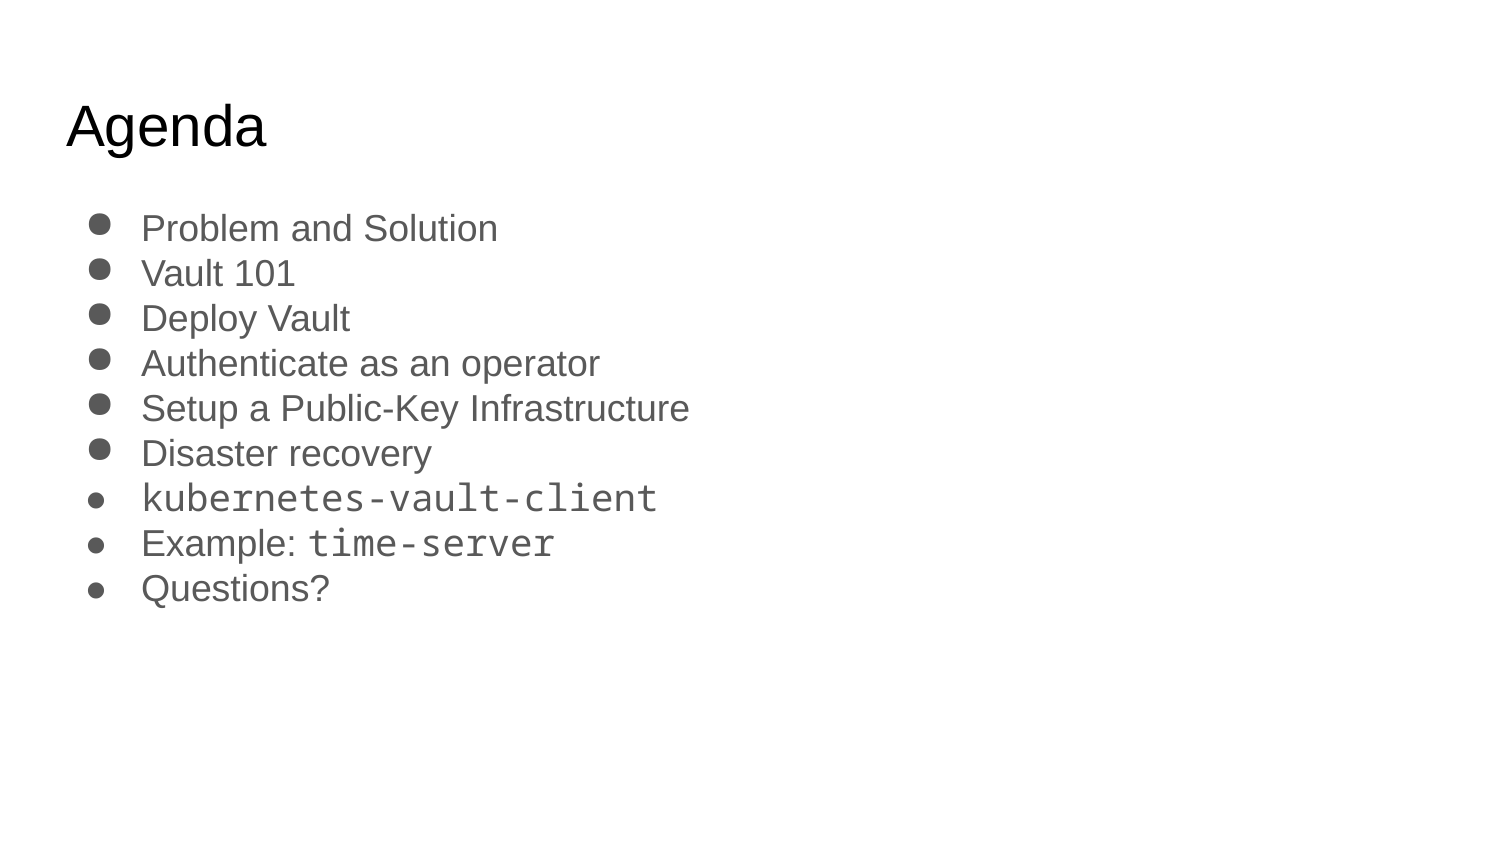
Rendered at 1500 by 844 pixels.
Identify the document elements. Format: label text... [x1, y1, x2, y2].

title Agenda [51, 72, 1449, 167]
list Problem and Solution Vault 101 Deploy Vault Authenticate as an operator Setup a Public-Key Infrastructure Disaster recovery kubernetes-vault-client Example: time-server Questions? [51, 189, 1449, 750]
